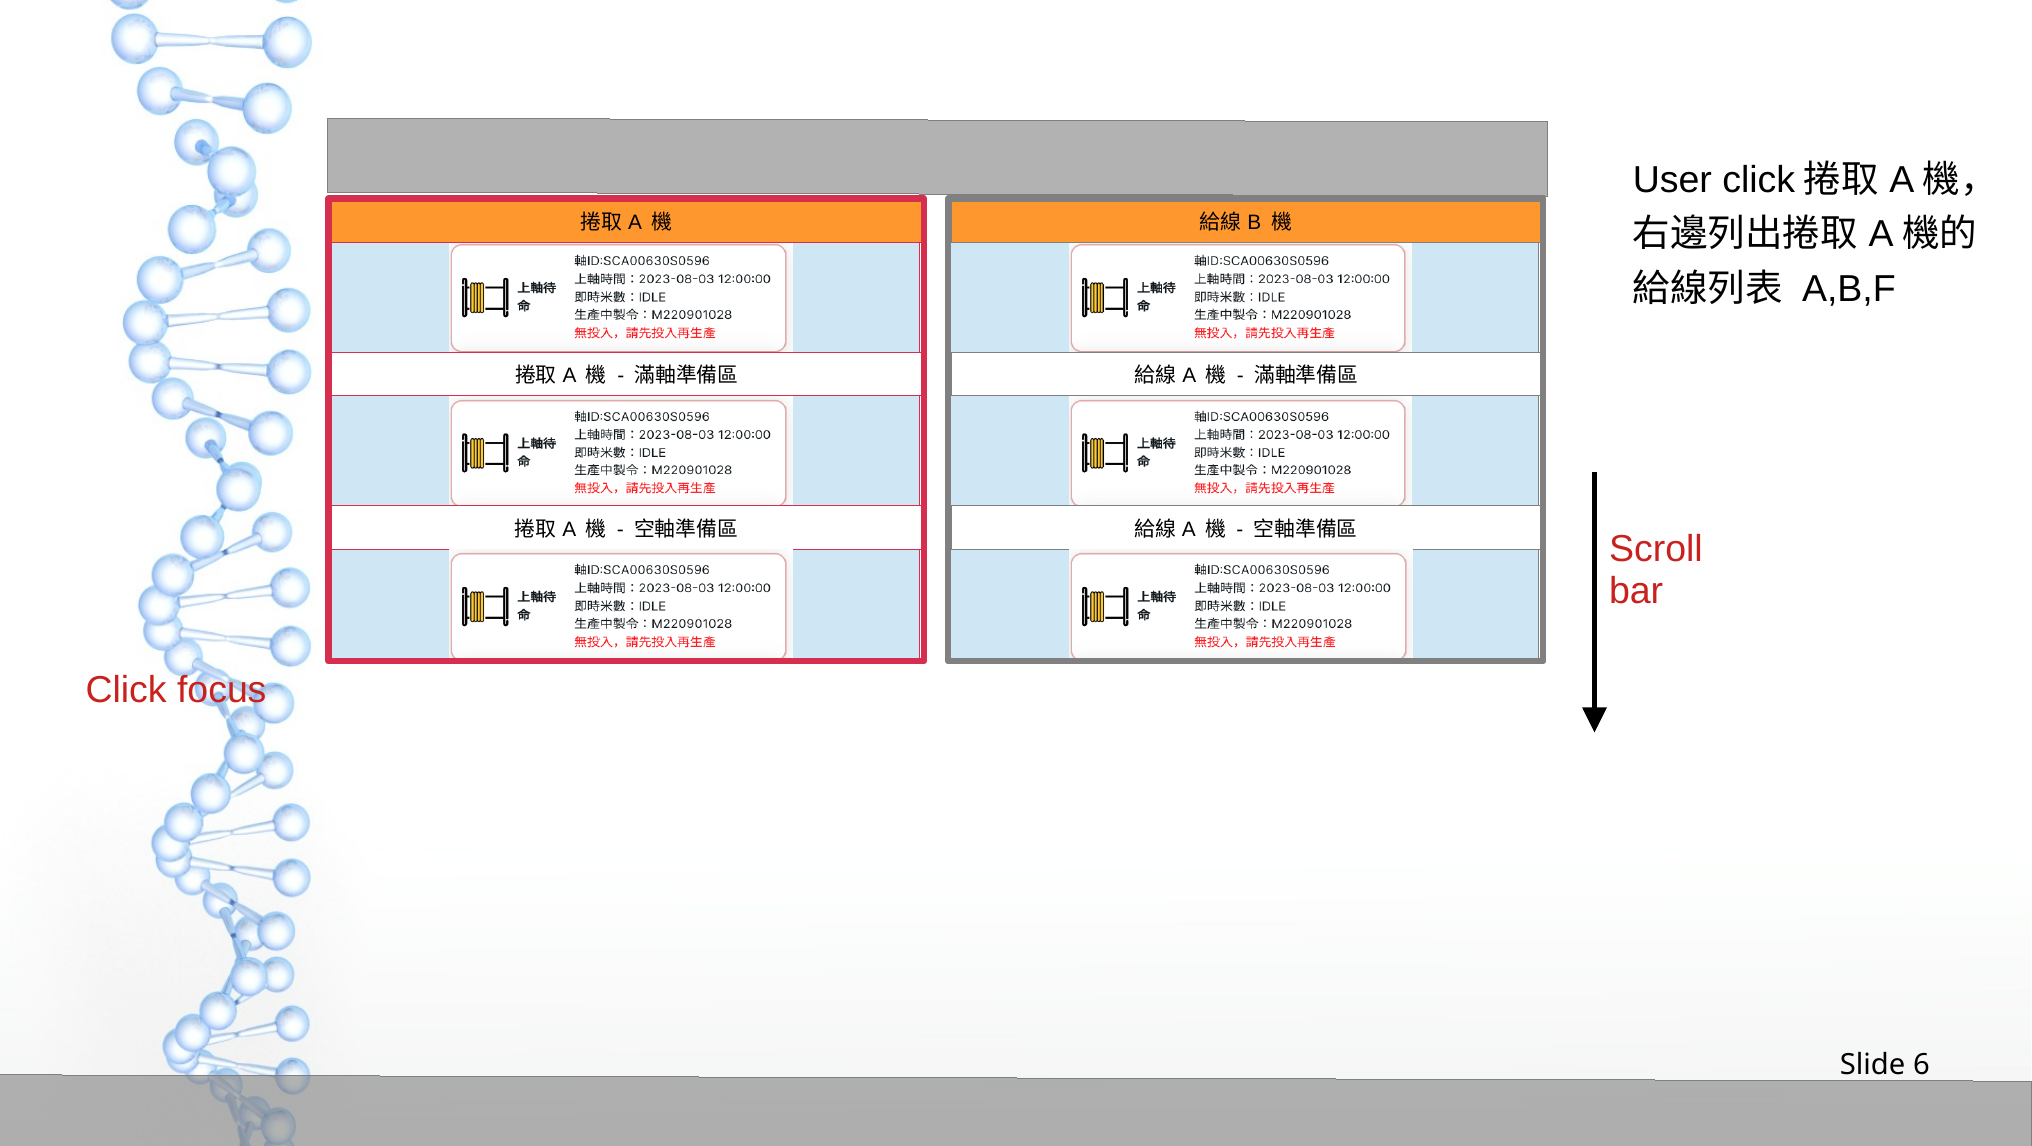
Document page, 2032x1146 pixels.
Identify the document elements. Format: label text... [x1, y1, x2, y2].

picture [0, 0, 2032, 1081]
text_box [327, 118, 1548, 197]
text_box [328, 198, 924, 662]
text_box [0, 1074, 2032, 1146]
text_box [948, 198, 1544, 662]
text_box Click focus [70, 661, 378, 733]
text_box User click捲取A機， 右邊列出捲取A機的給線列表 A,B,F [1618, 141, 2020, 304]
text_box Scroll bar [1594, 519, 1749, 619]
